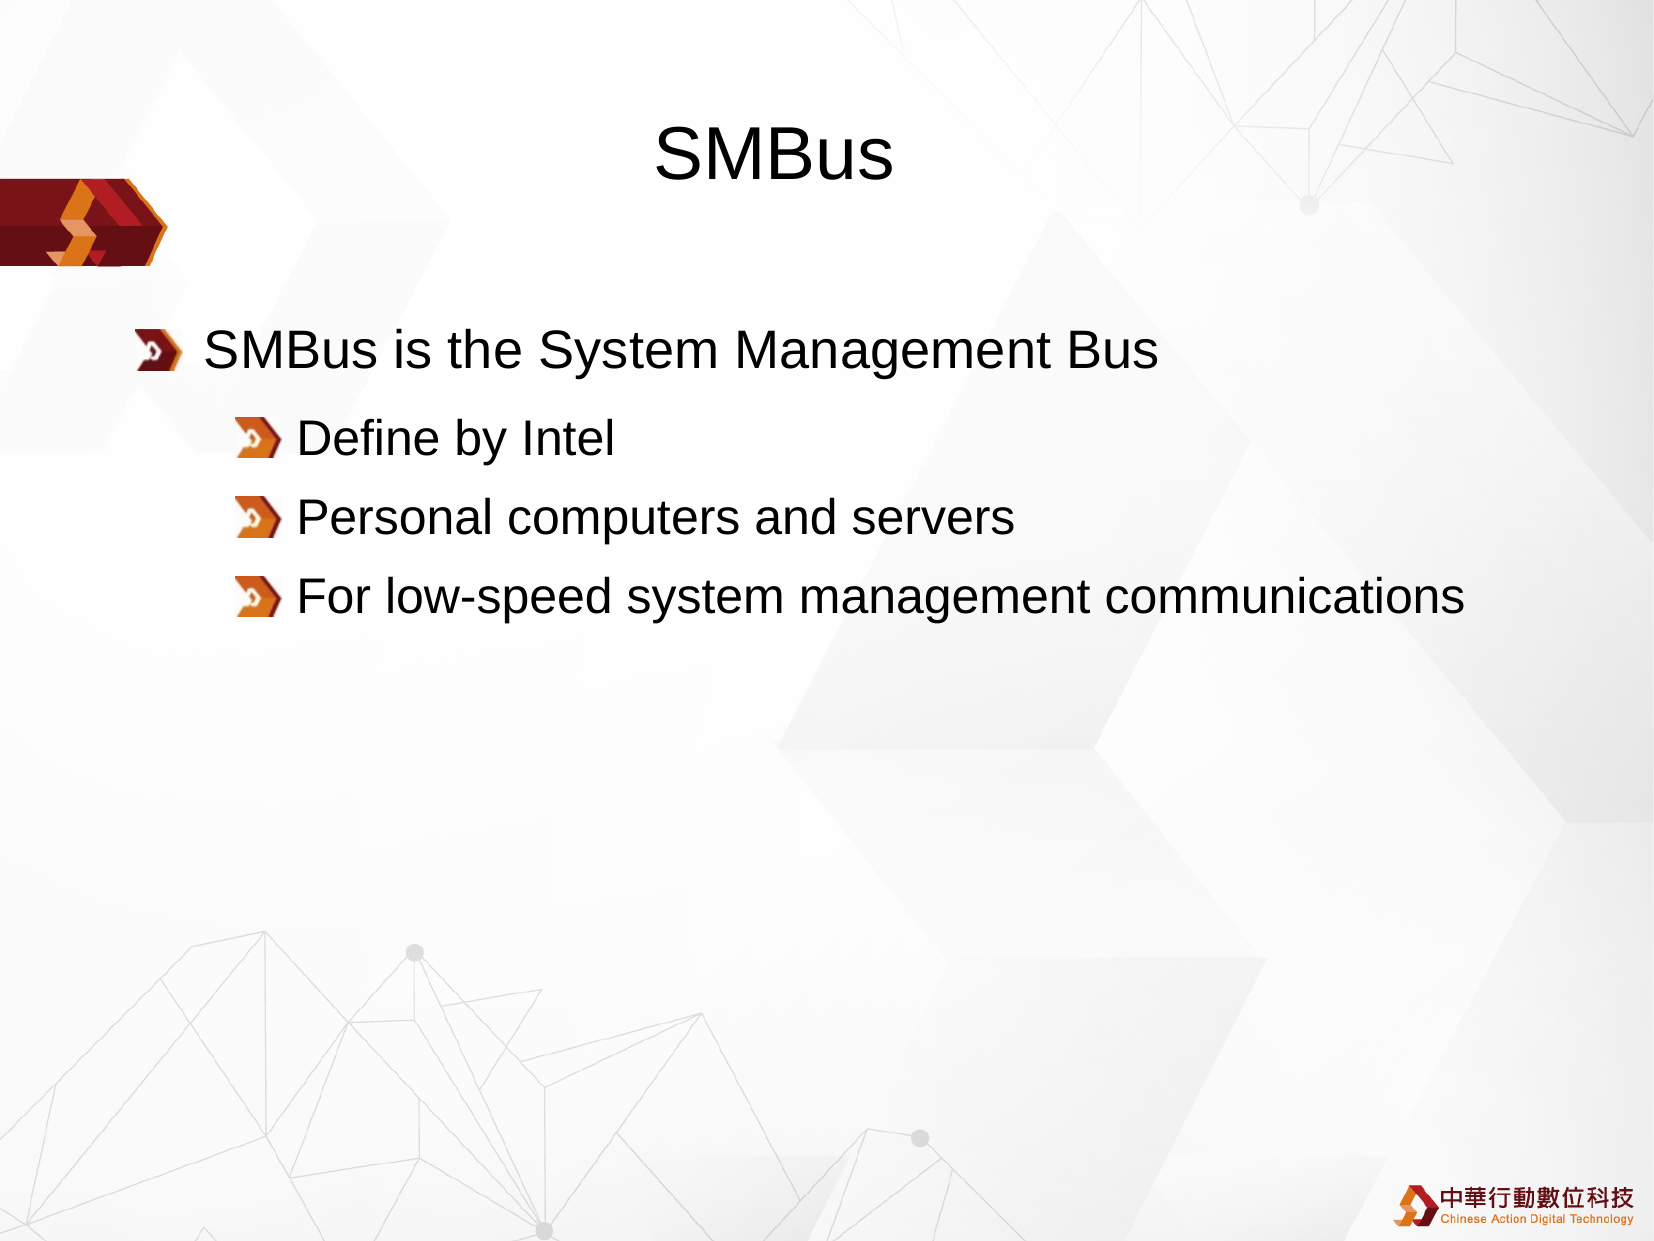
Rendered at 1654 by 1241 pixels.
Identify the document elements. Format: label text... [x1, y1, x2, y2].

title SMBus [183, 94, 1366, 213]
picture [0, 0, 1654, 1241]
list SMBus is the System Management Bus Define by Intel Personal computers and servers For low-speed system management communications [118, 319, 1571, 1040]
